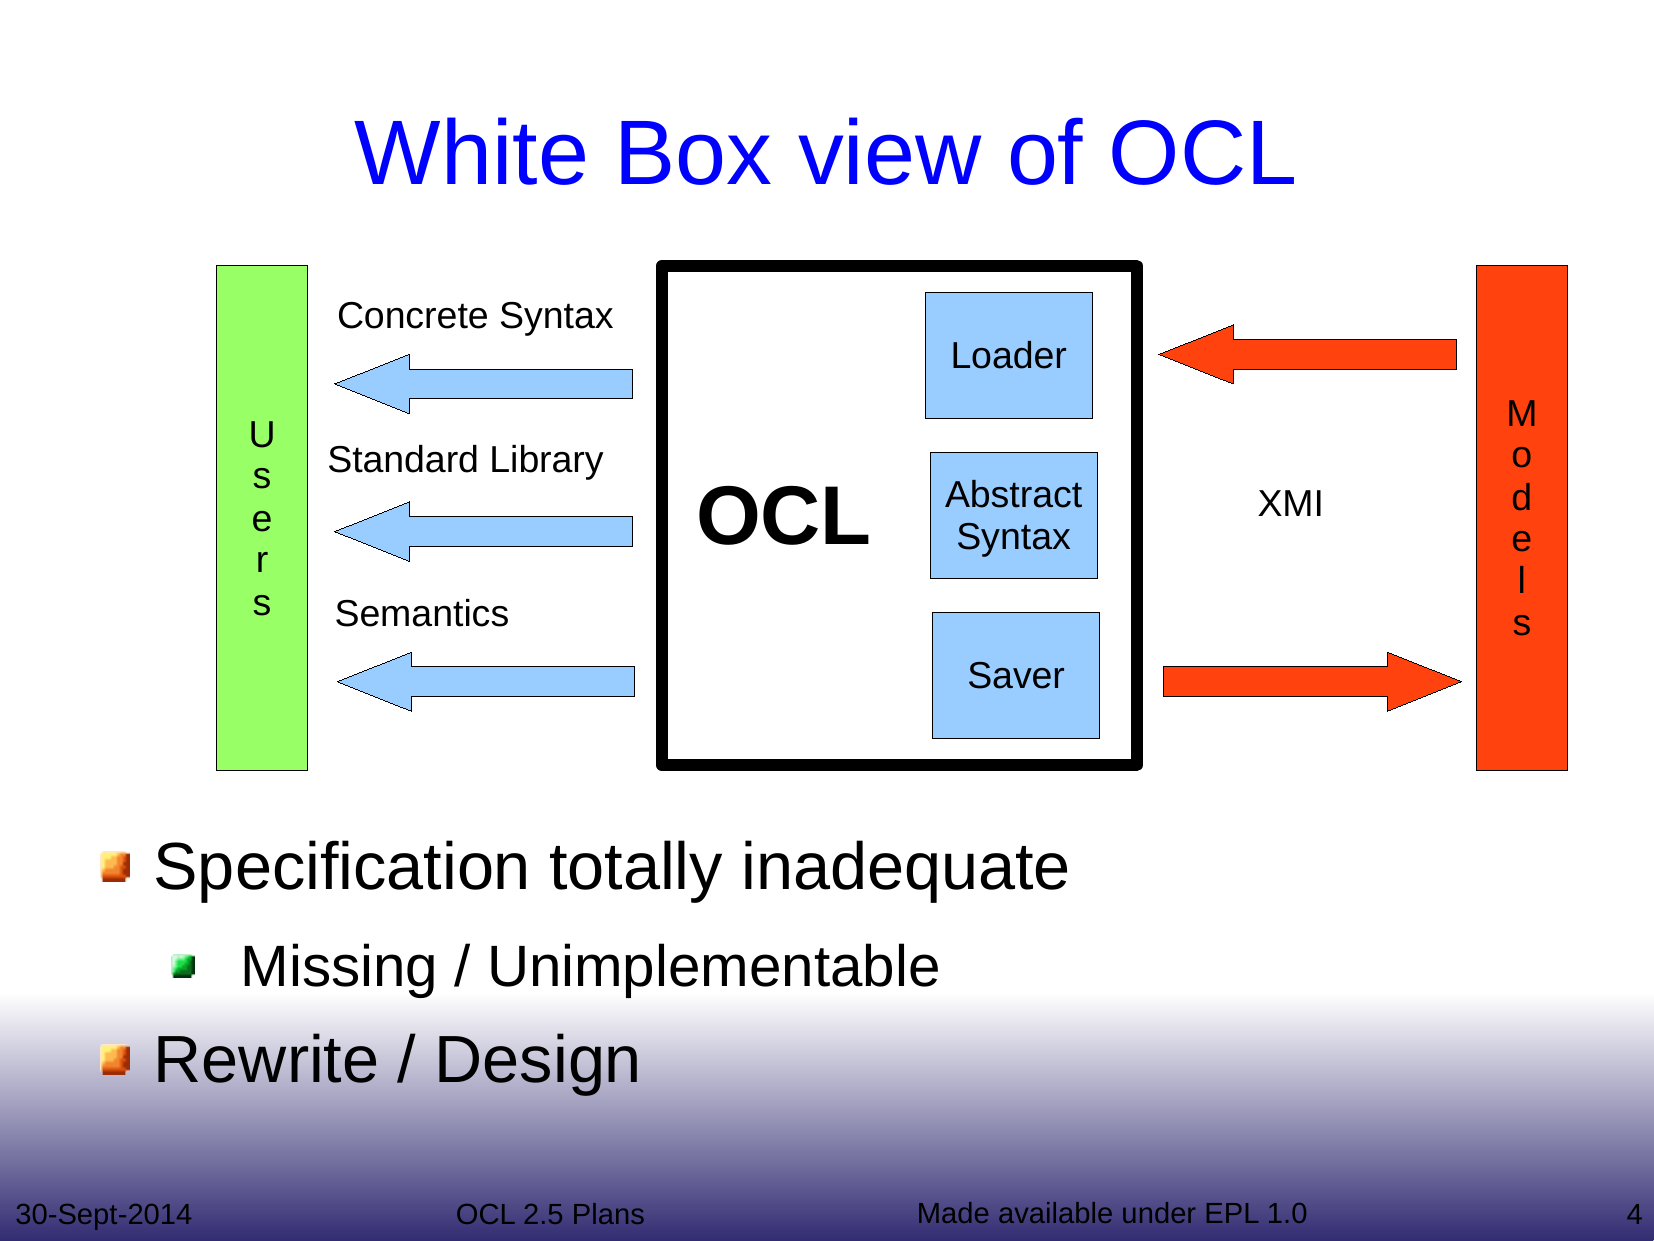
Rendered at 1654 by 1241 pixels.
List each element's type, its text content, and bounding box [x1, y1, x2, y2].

text_box Saver [932, 612, 1100, 739]
text_box [1158, 324, 1457, 384]
text_box Abstract Syntax [930, 452, 1098, 579]
text_box XMI [1242, 474, 1580, 532]
text_box Standard Library [312, 430, 650, 488]
list Specification totally inadequate Missing / Unimplementable Rewrite / Design [82, 829, 1571, 1109]
text_box [1163, 652, 1462, 712]
text_box Loader [925, 292, 1093, 419]
text_box OCL [661, 265, 1137, 766]
title White Box view of OCL [82, 49, 1571, 257]
text_box M o d e l s [1476, 265, 1568, 474]
text_box Semantics [319, 585, 657, 643]
text_box Concrete Syntax [322, 287, 660, 345]
text_box [334, 501, 633, 562]
text_box [337, 652, 635, 712]
text_box U s e r s [216, 265, 308, 771]
text_box [334, 354, 633, 414]
text_box M o d e l s [1476, 532, 1568, 771]
